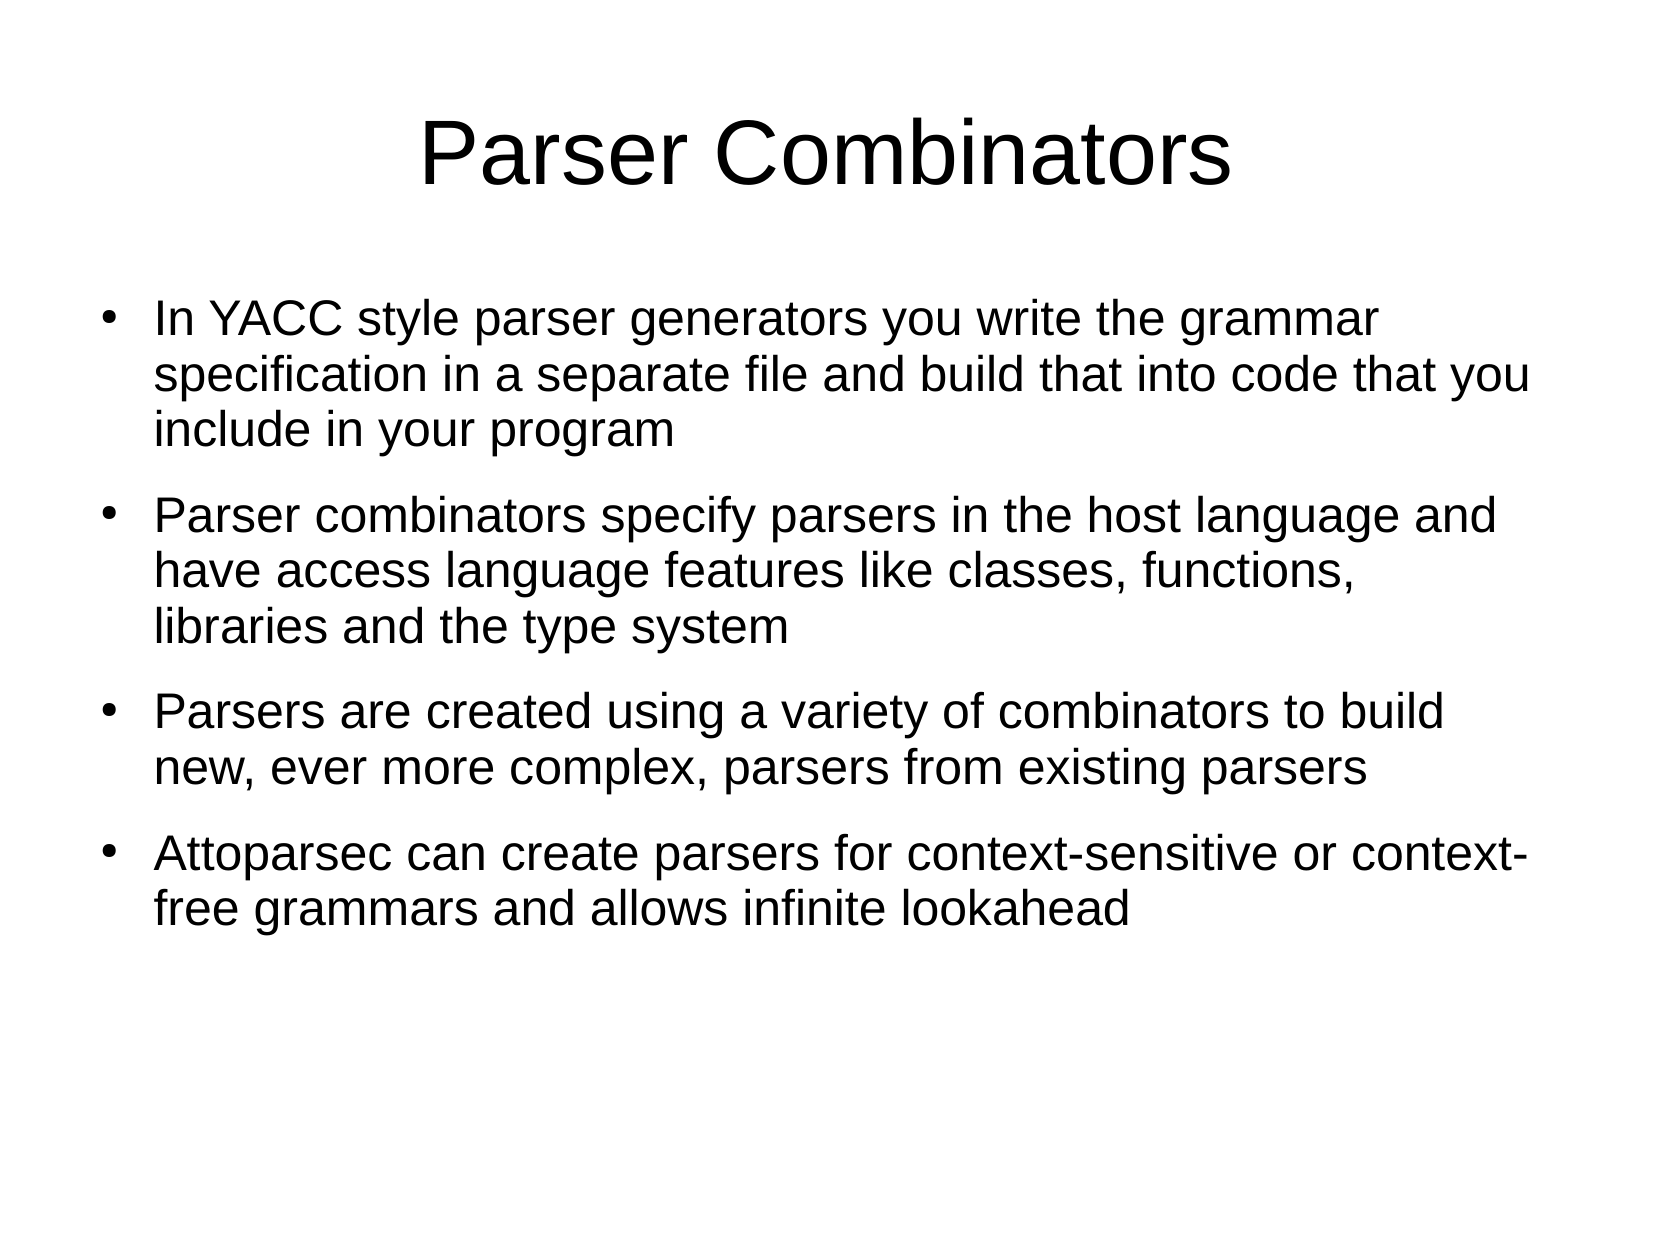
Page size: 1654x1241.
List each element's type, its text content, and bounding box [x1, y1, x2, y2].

title Parser Combinators [82, 49, 1571, 257]
list In YACC style parser generators you write the grammar specification in a separate file and build that into code that you include in your program Parser combinators specify parsers in the host language and have access language features like classes, functions, libraries and the type system Parsers are created using a variety of combinators to build new, ever more complex, parsers from existing parsers Attoparsec can create parsers for context-sensitive or context-free grammars and allows infinite lookahead [82, 290, 1538, 1152]
